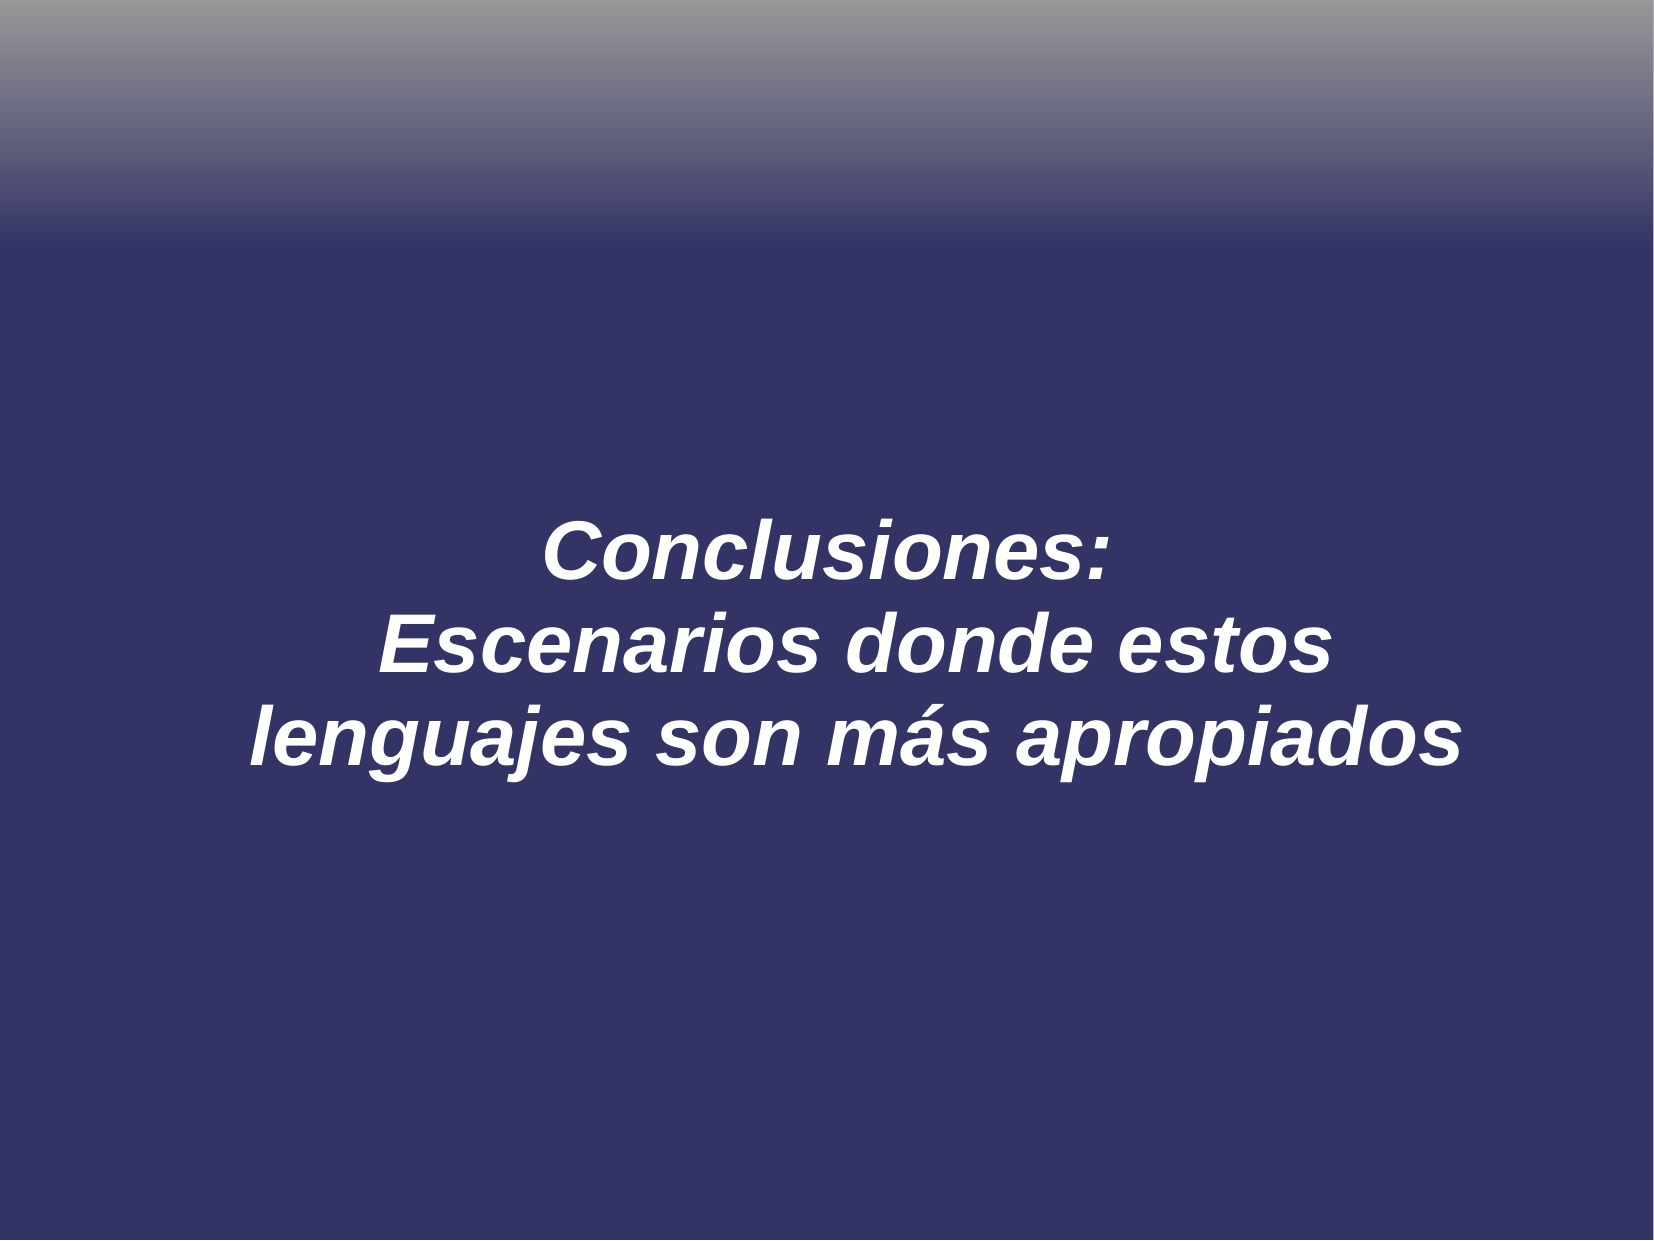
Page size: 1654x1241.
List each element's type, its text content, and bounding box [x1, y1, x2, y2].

title Conclusiones: Escenarios donde estos lenguajes son más apropiados [121, 502, 1534, 785]
